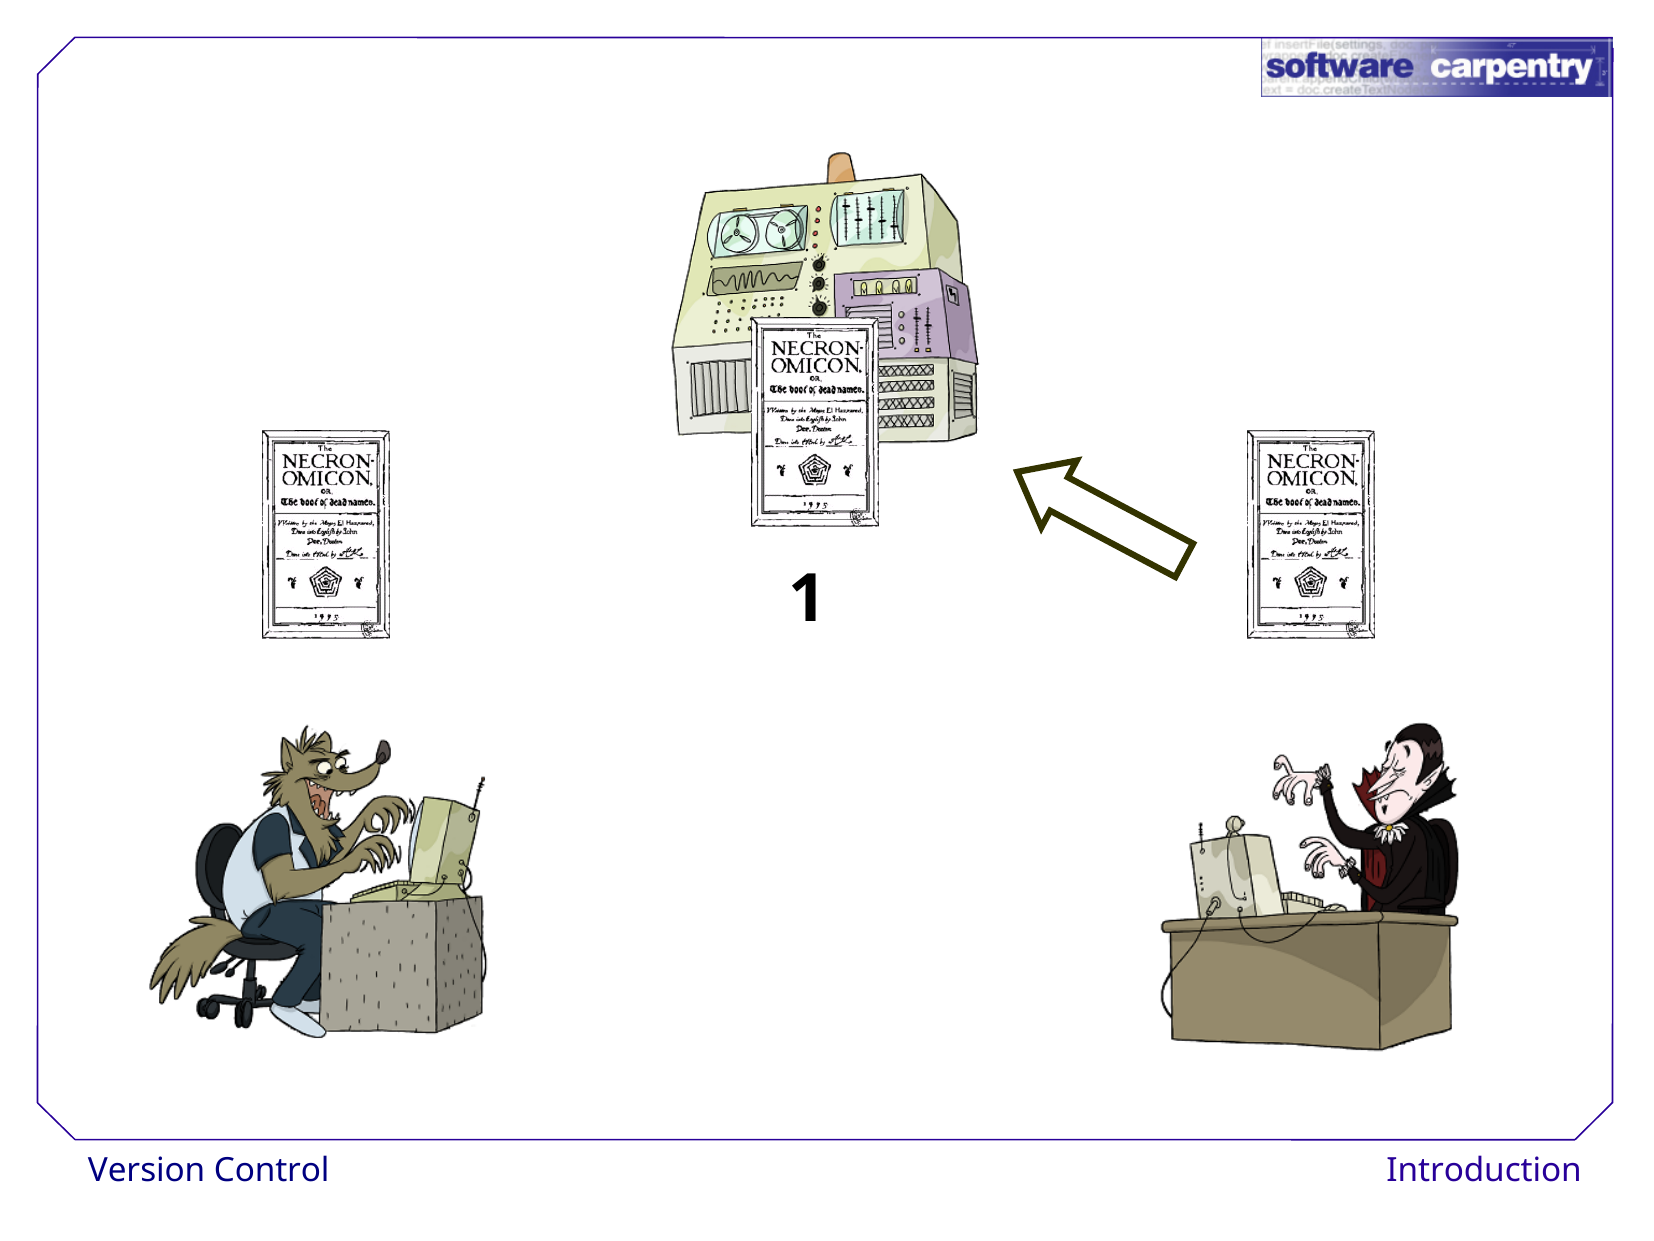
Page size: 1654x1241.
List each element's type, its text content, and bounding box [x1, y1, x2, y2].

picture [262, 430, 390, 640]
picture [1148, 695, 1474, 1067]
picture [637, 119, 1020, 527]
picture [1261, 39, 1613, 97]
picture [1247, 430, 1375, 640]
picture [137, 705, 516, 1069]
text_box 1 [773, 553, 842, 644]
